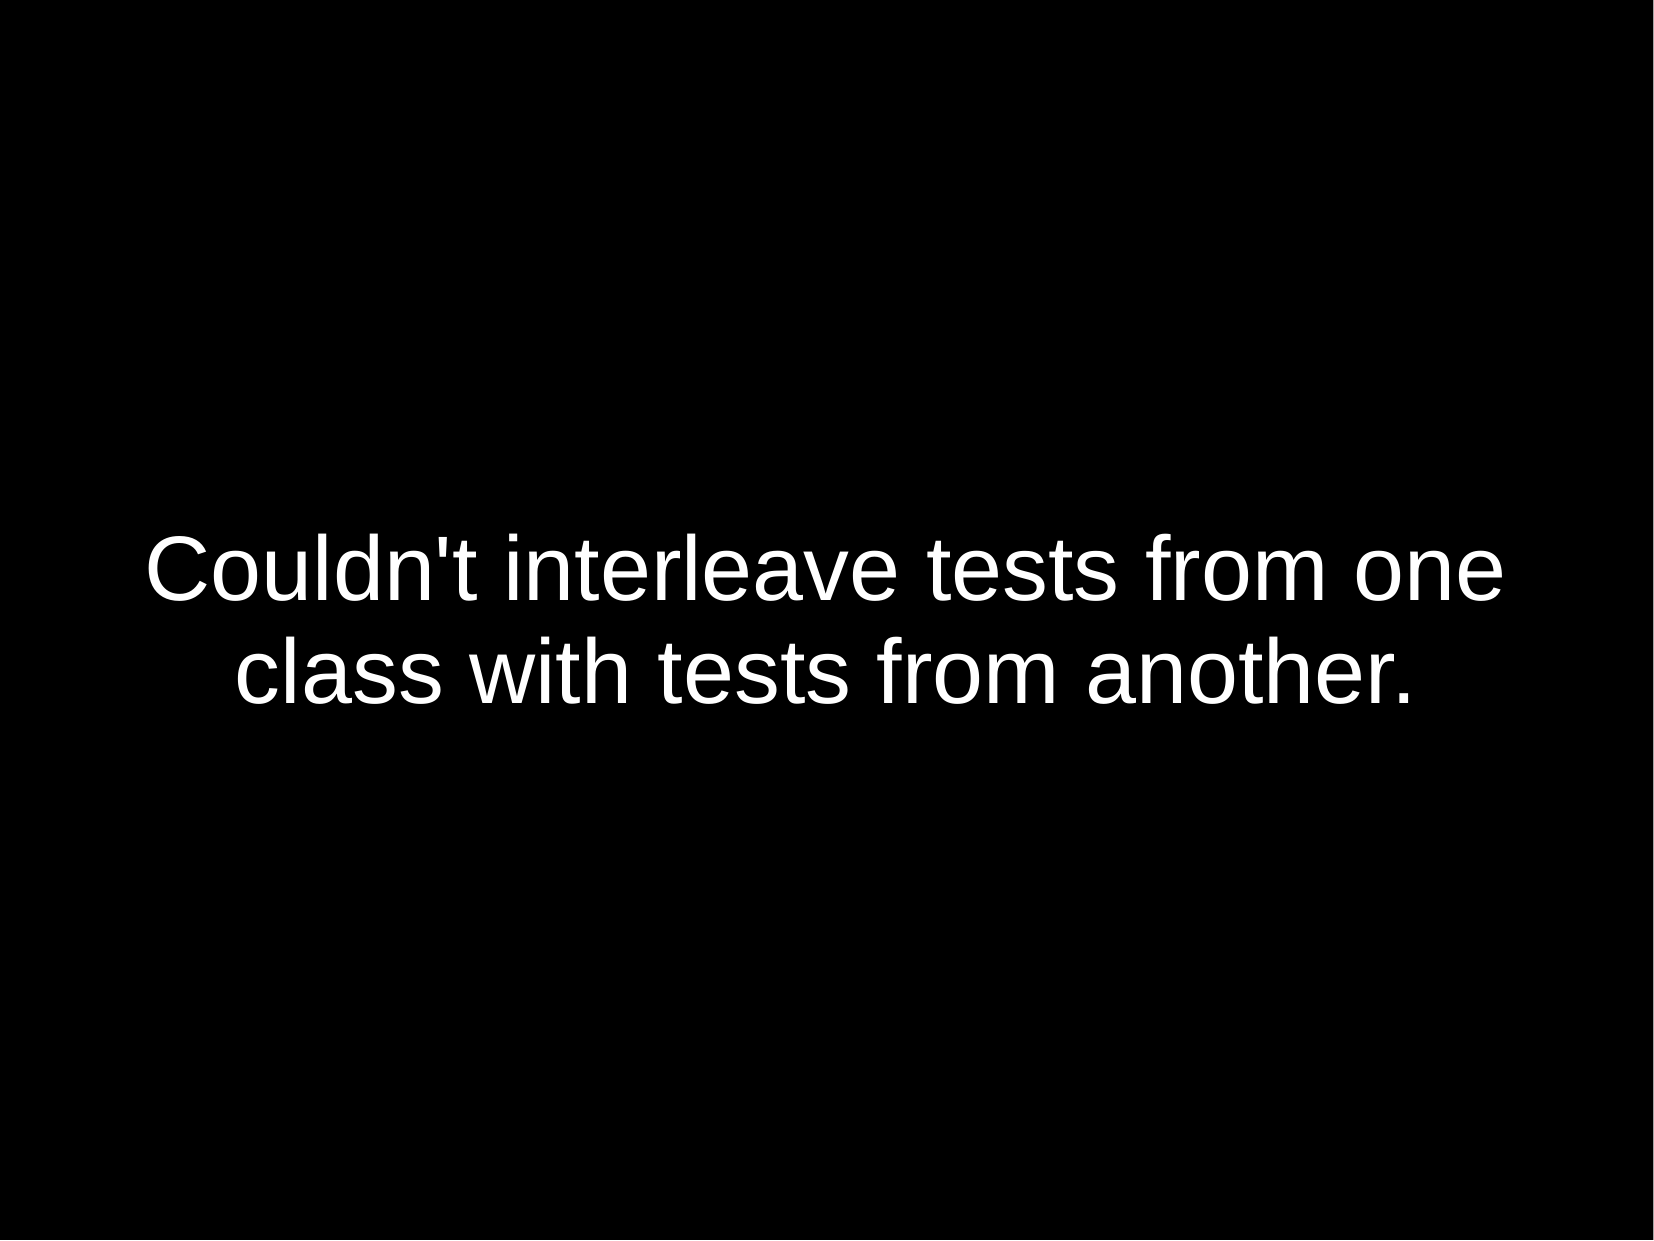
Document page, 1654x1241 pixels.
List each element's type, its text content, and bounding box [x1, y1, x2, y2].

title Couldn't interleave tests from one class with tests from another. [82, 517, 1571, 723]
